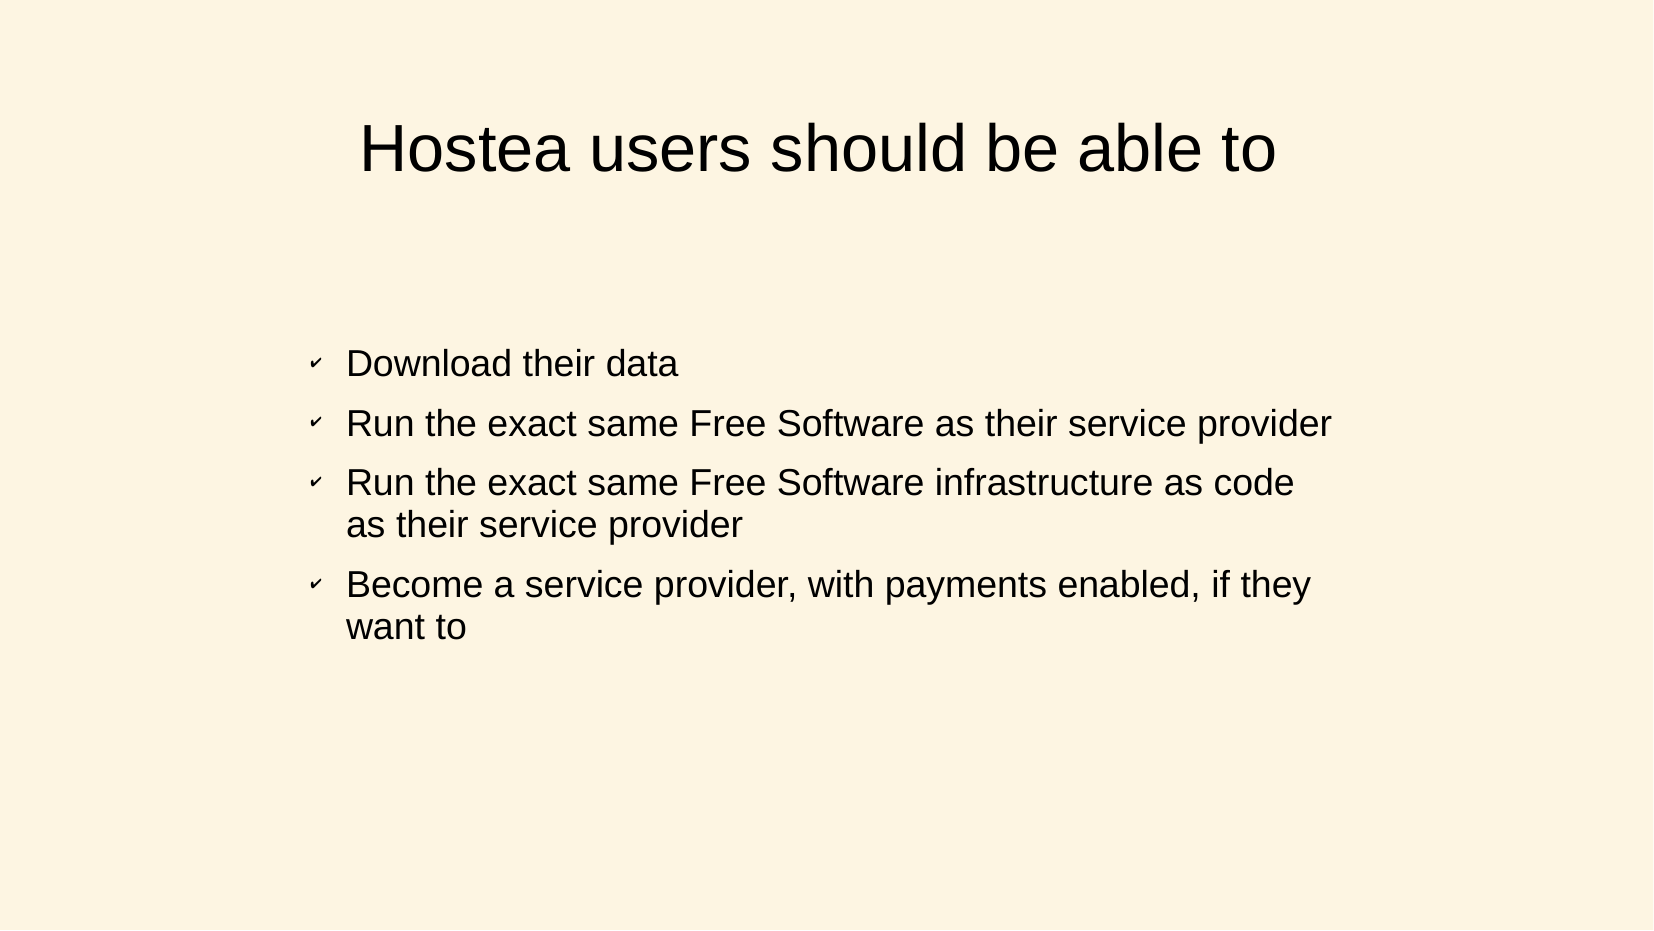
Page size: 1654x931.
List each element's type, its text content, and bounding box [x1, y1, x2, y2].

title Hostea users should be able to [75, 70, 1564, 226]
text_box Download their data Run the exact same Free Software as their service provider Run the exact same Free Software infrastructure as code as their service provider Become a service provider, with payments enabled, if they want to [295, 275, 1358, 655]
